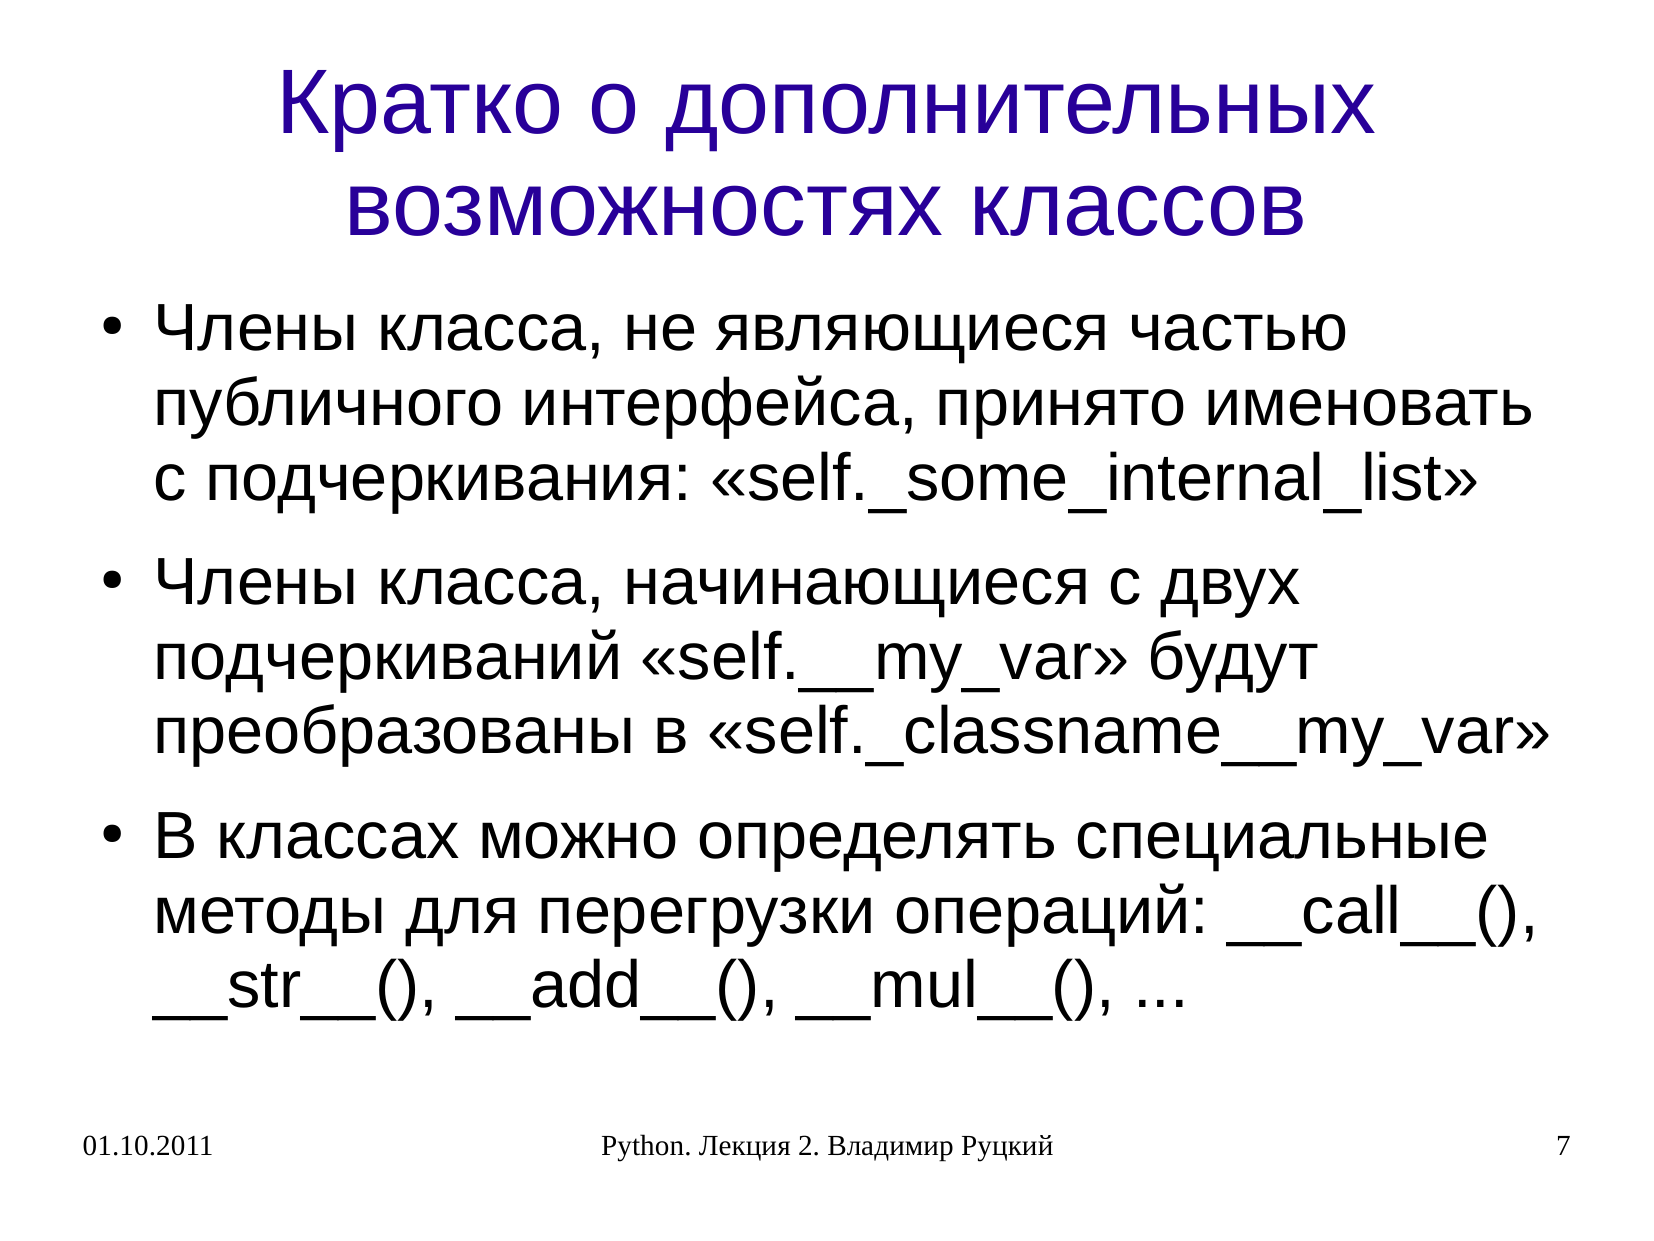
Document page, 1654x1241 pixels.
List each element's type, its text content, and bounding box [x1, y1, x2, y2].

title Кратко о дополнительных возможностях классов [82, 49, 1571, 257]
list Члены класса, не являющиеся частью публичного интерфейса, принято именовать с подчеркивания: «self._some_internal_list» Члены класса, начинающиеся с двух подчеркиваний «self.__my_var» будут преобразованы в «self._classname__my_var» В классах можно определять специальные методы для перегрузки операций: __call__(), __str__(), __add__(), __mul__(), ... [82, 290, 1571, 1109]
